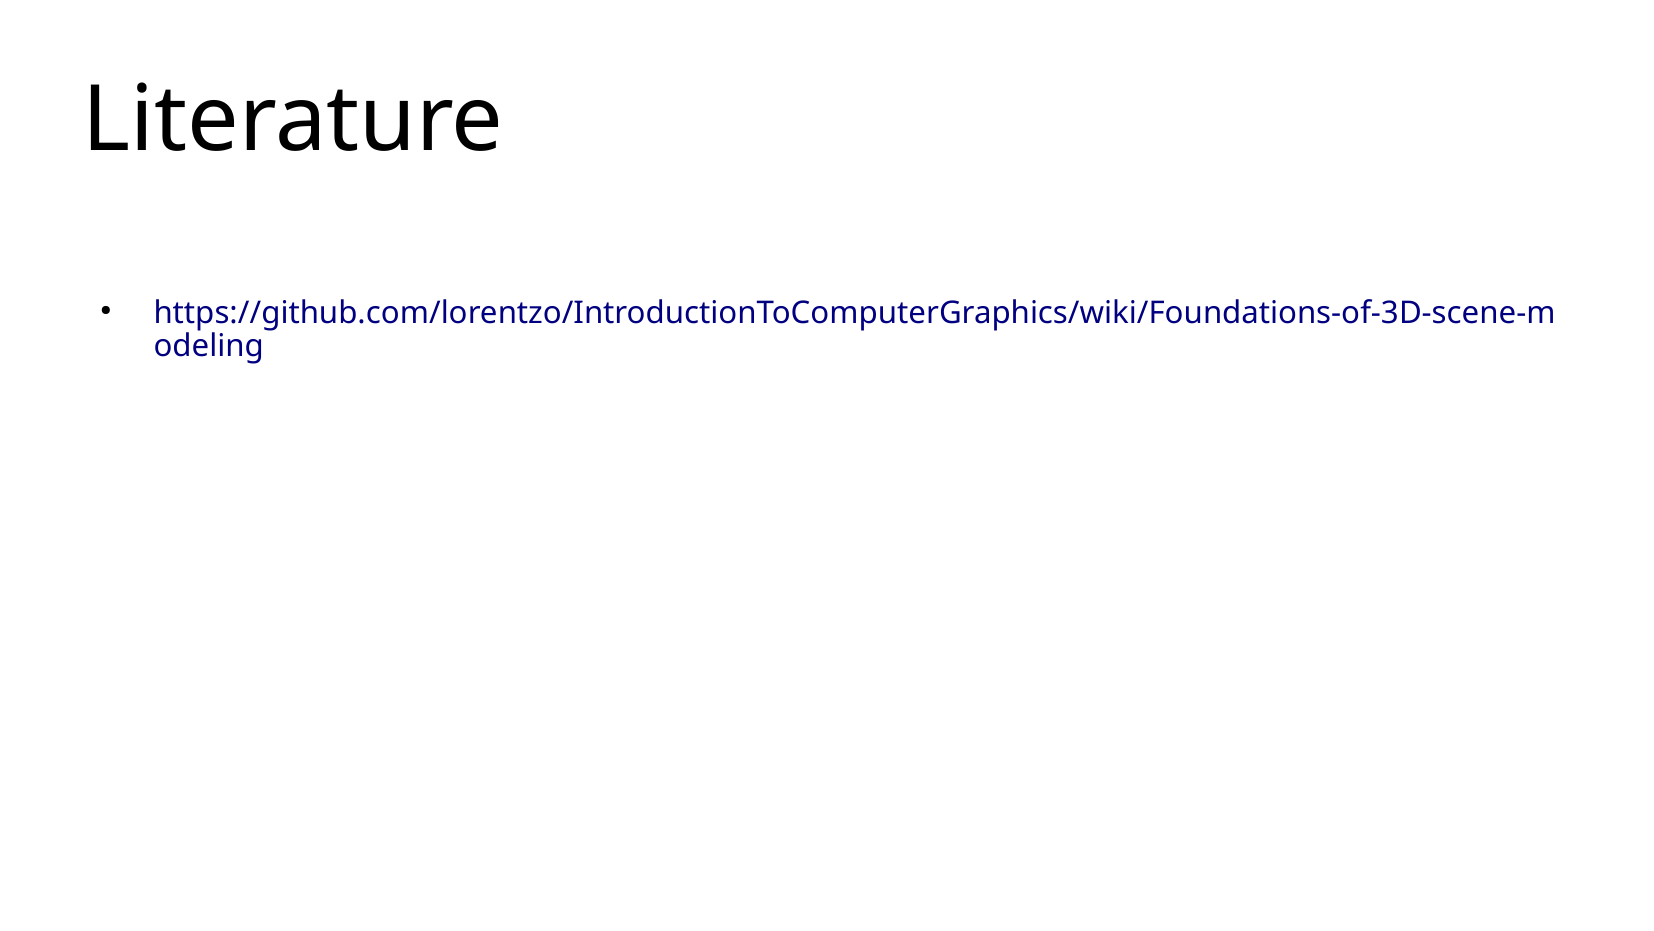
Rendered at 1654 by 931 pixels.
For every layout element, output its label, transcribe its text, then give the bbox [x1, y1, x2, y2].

list https://github.com/lorentzo/IntroductionToComputerGraphics/wiki/Foundations-of-3D-scene-modeling [82, 217, 1571, 758]
title Literature [82, 37, 1571, 193]
